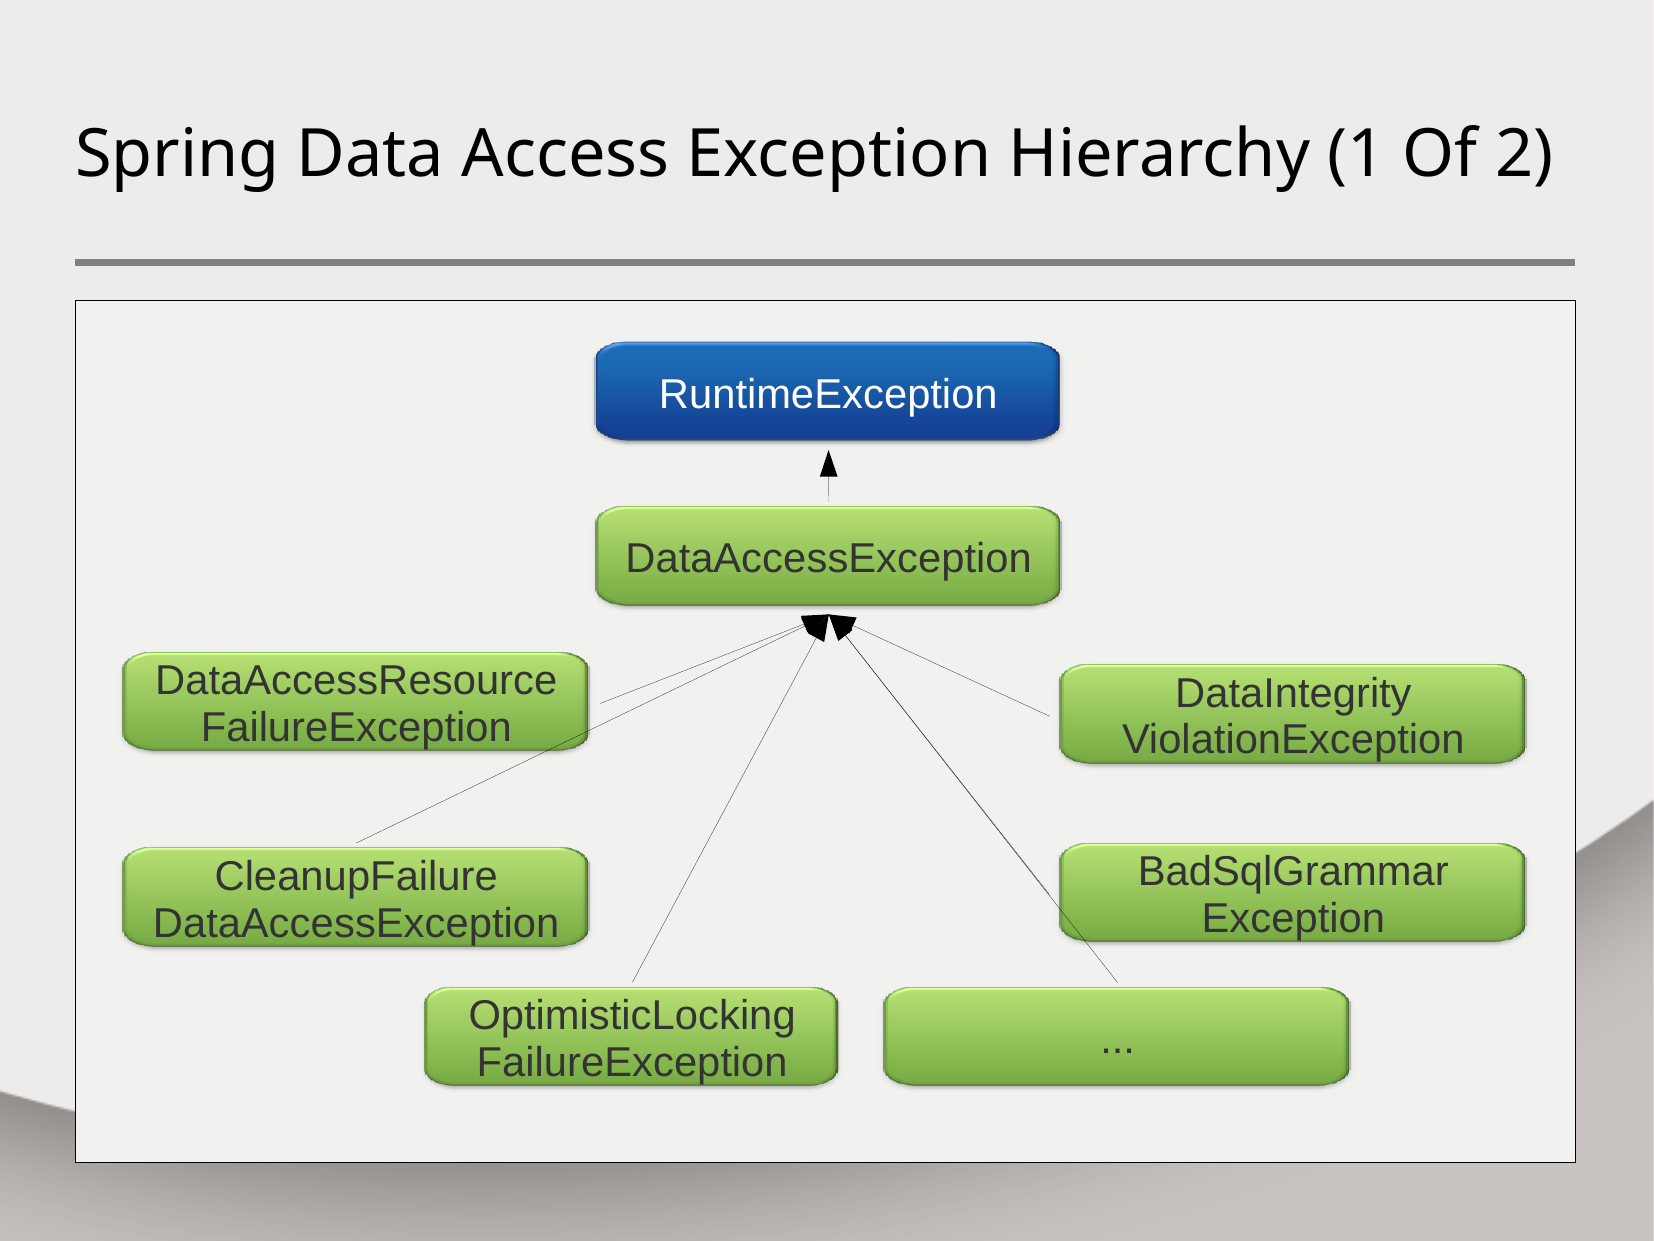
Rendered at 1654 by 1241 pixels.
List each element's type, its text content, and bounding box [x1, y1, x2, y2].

text_box [75, 300, 1576, 1163]
title Spring Data Access Exception Hierarchy (1 Of 2) [75, 75, 1576, 226]
picture [0, 0, 1654, 1241]
